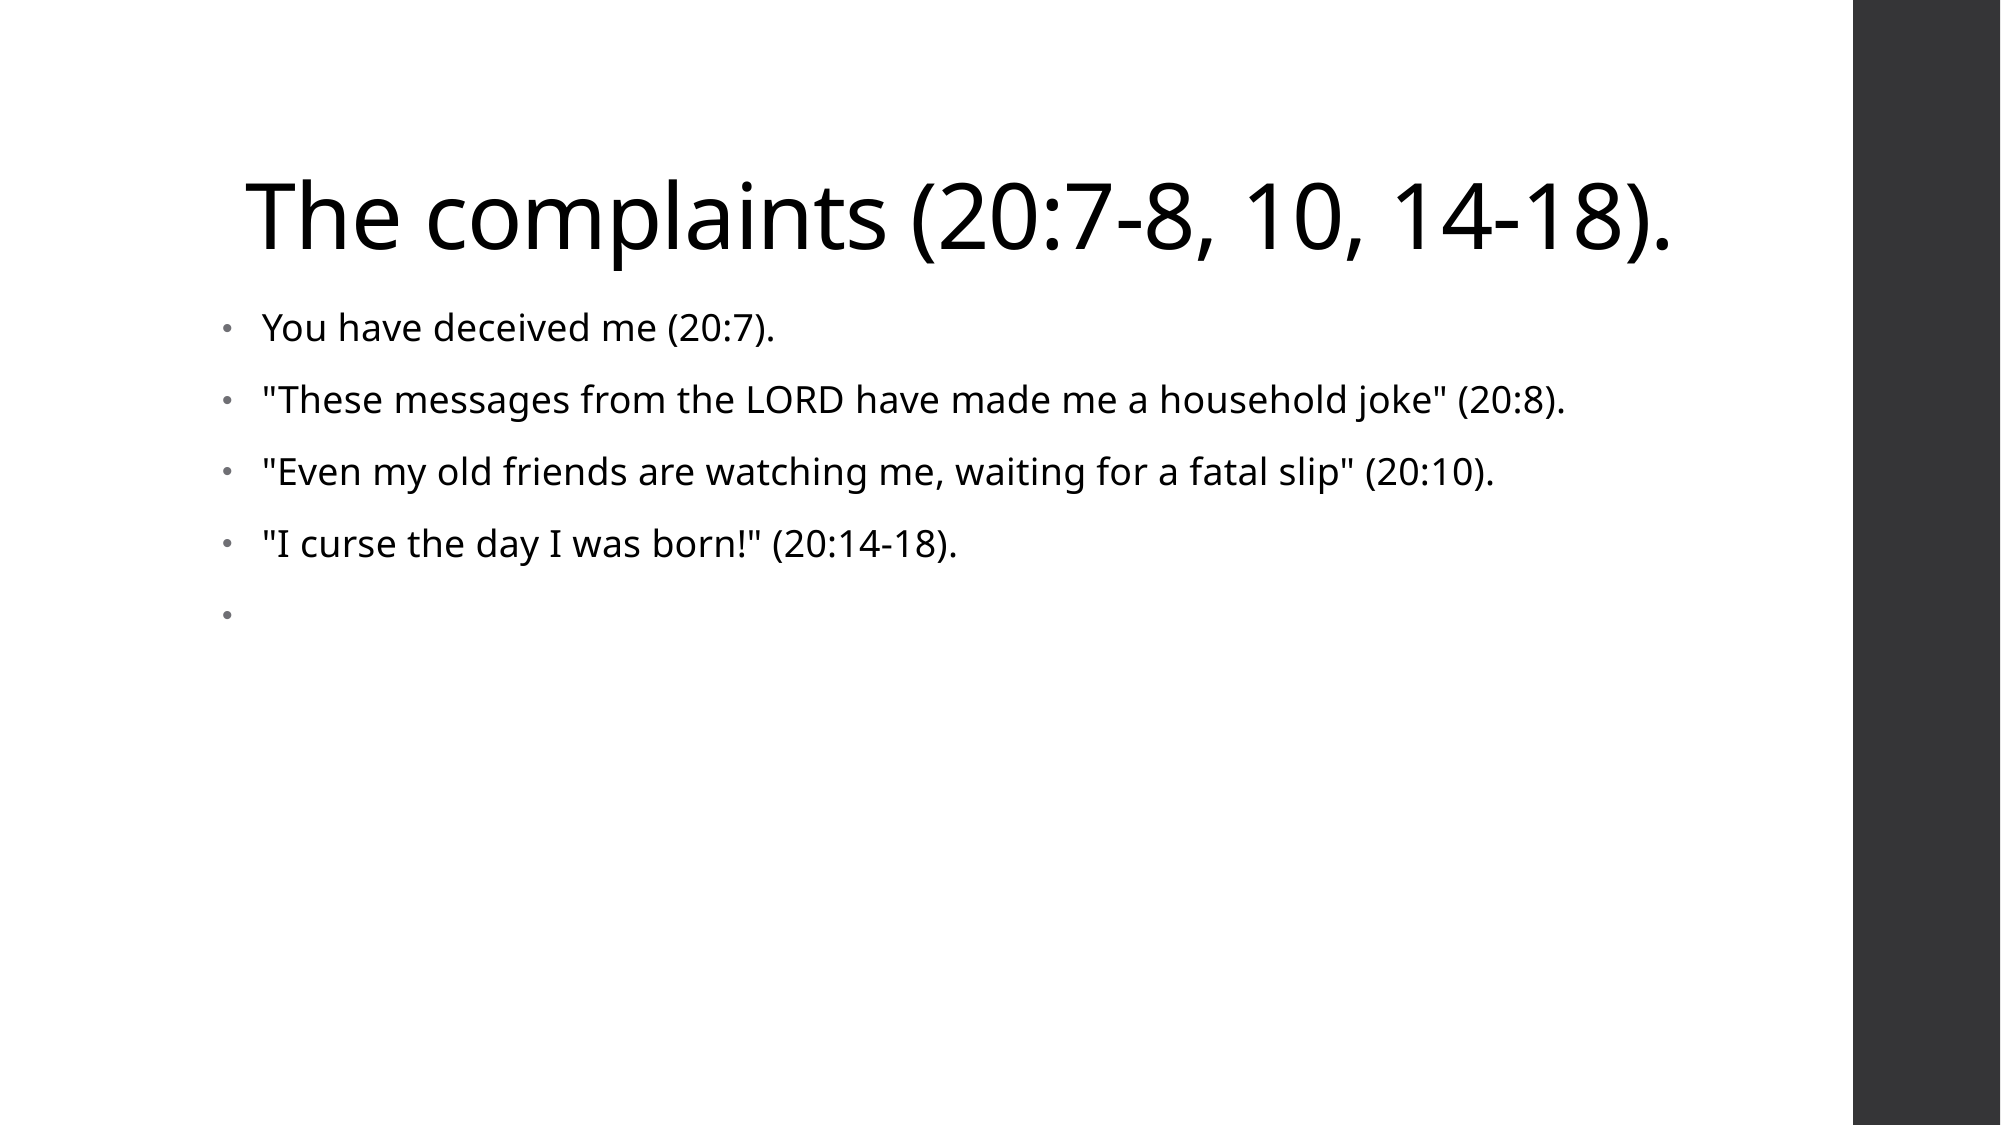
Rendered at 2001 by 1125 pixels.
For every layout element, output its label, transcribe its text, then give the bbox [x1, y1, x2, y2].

title The complaints (20:7-8, 10, 14-18). [206, 60, 1797, 278]
list You have deceived me (20:7). "These messages from the LORD have made me a household joke" (20:8). "Even my old friends are watching me, waiting for a fatal slip" (20:10). "I curse the day I was born!" (20:14-18). [206, 299, 1617, 1014]
